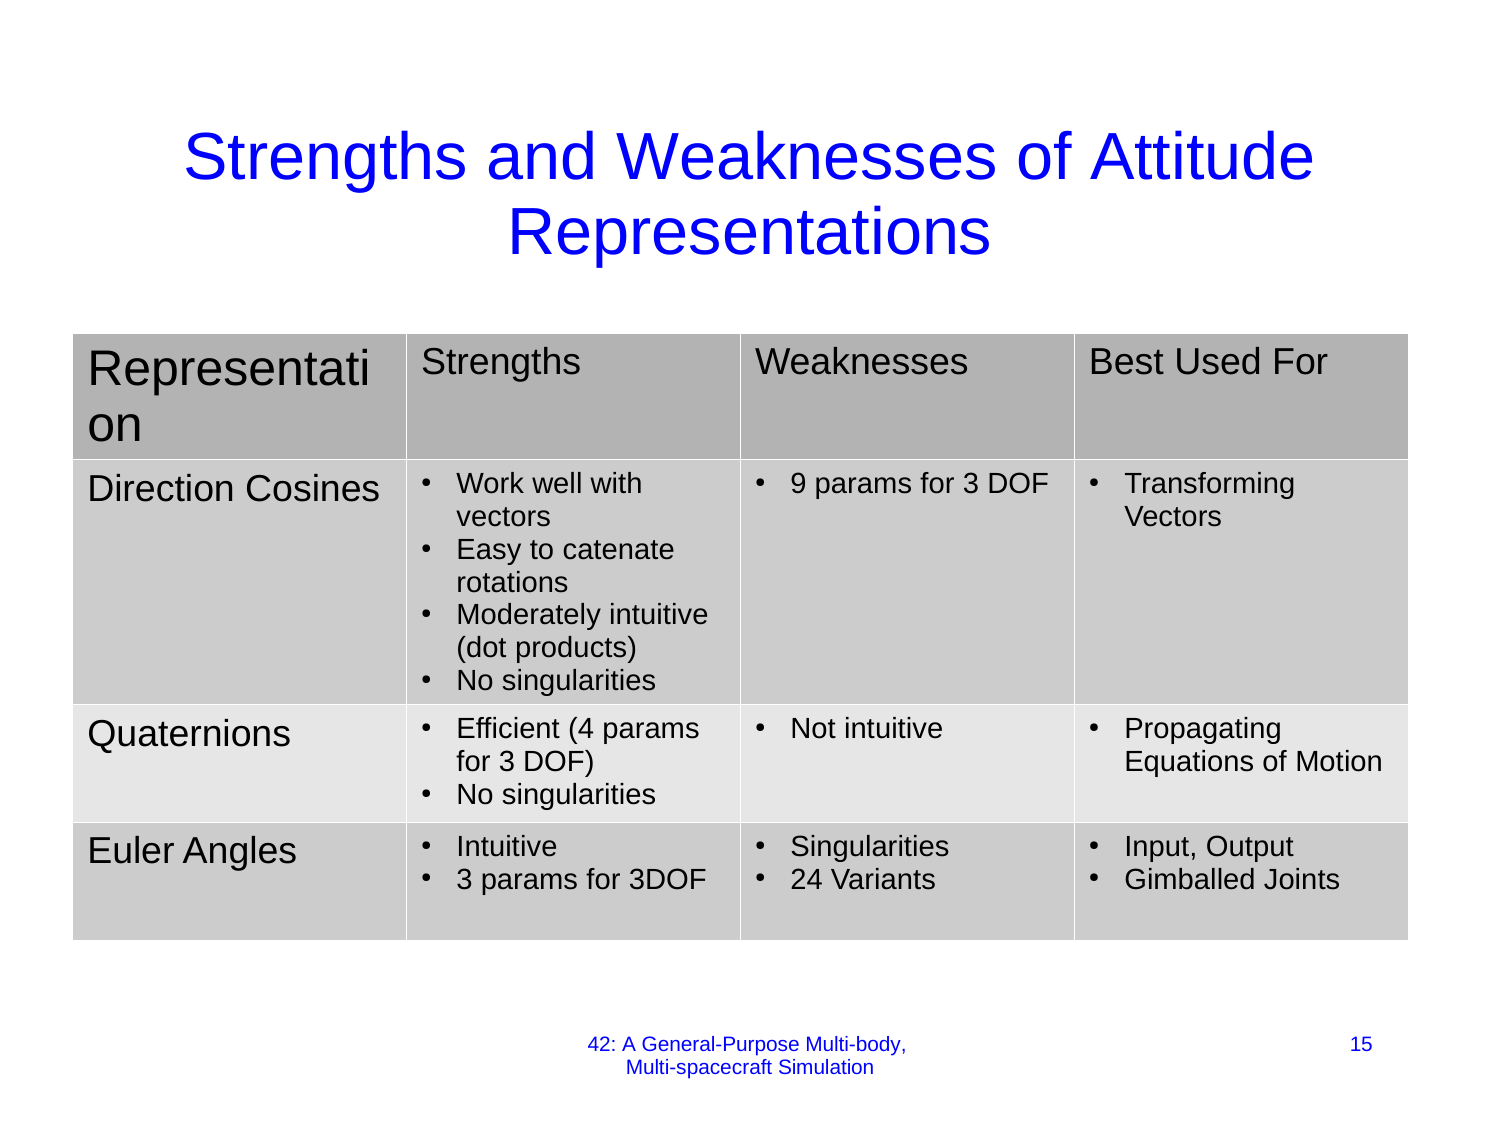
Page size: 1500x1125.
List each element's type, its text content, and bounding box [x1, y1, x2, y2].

table_cell Input, Output Gimballed Joints [1075, 823, 1408, 940]
table_header Representation [73, 334, 406, 459]
table_cell Intuitive 3 params for 3DOF [407, 823, 740, 940]
table_cell Not intuitive [741, 705, 1074, 822]
table_header Best Used For [1075, 334, 1408, 459]
table_cell Euler Angles [73, 823, 406, 940]
table_cell Propagating Equations of Motion [1075, 705, 1408, 822]
table_cell 9 params for 3 DOF [741, 460, 1074, 704]
title Strengths and Weaknesses of Attitude Representations [112, 99, 1388, 288]
table_cell Singularities 24 Variants [741, 823, 1074, 940]
table_cell Transforming Vectors [1075, 460, 1408, 704]
table_cell Direction Cosines [73, 460, 406, 704]
table_header Strengths [407, 334, 740, 459]
table_cell Work well with vectors Easy to catenate rotations Moderately intuitive (dot products) No singularities [407, 460, 740, 704]
table_cell Quaternions [73, 705, 406, 822]
table_header Weaknesses [741, 334, 1074, 459]
table_cell Efficient (4 params for 3 DOF) No singularities [407, 705, 740, 822]
